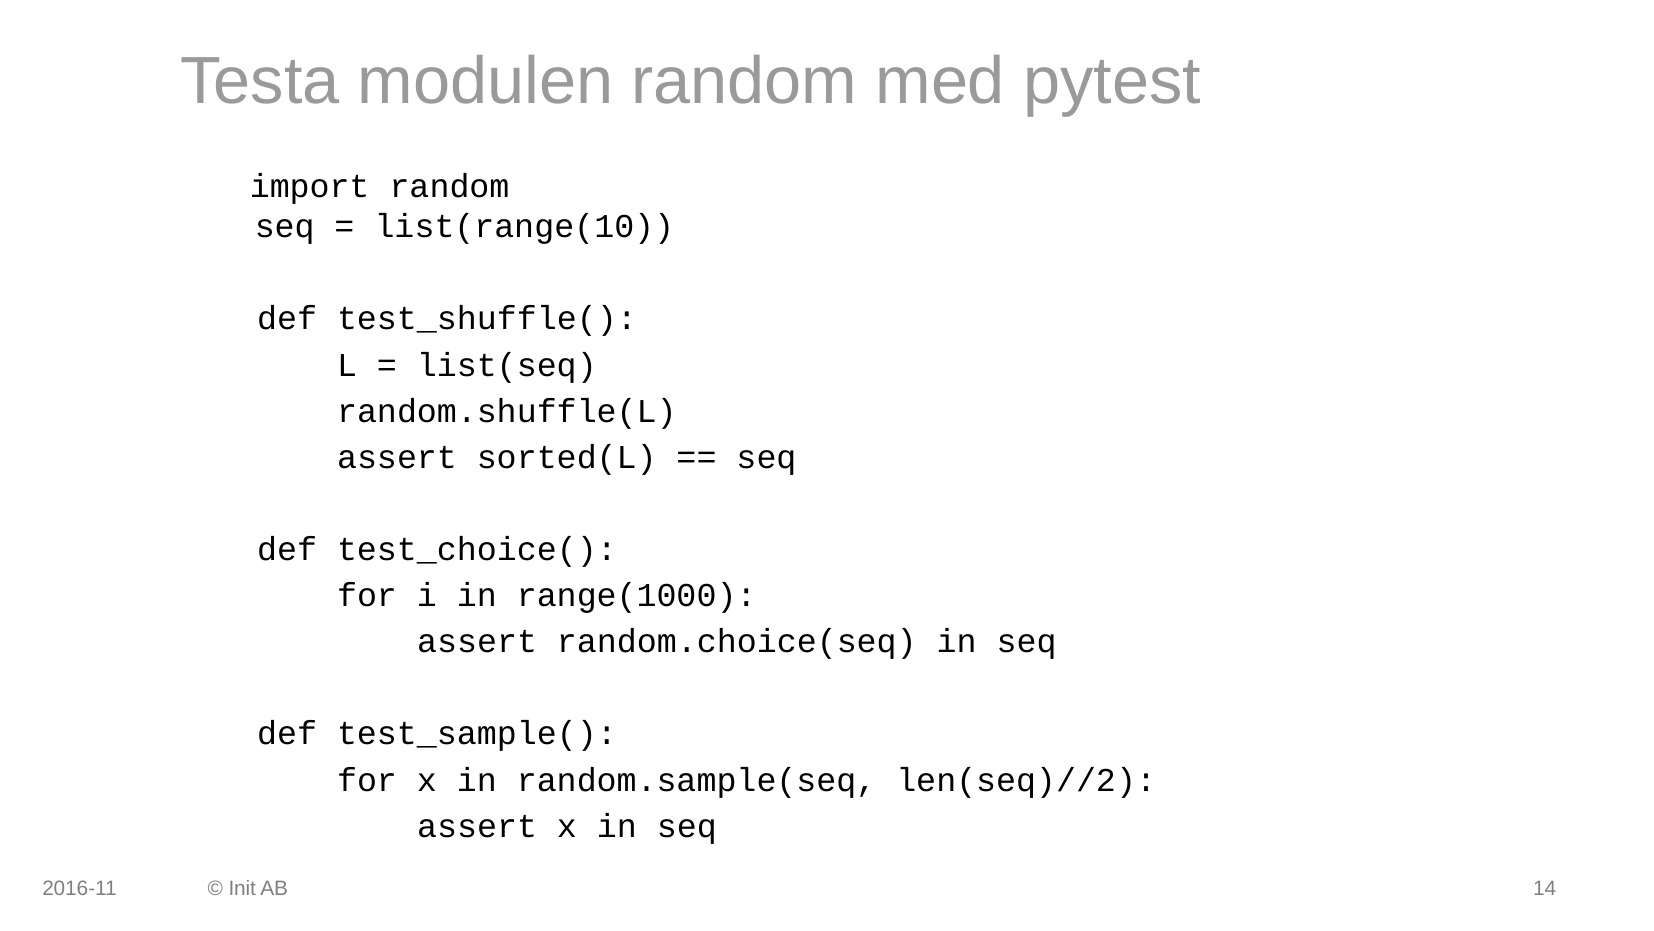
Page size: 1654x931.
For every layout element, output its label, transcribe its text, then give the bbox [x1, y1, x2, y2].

text_box 2016-11 [27, 857, 166, 908]
text_box Testa modulen random med pytest [165, 0, 1489, 125]
text_box import random seq = list(range(10)) def test_shuffle(): L = list(seq) random.shuffle(L) assert sorted(L) == seq def test_choice(): for i in range(1000): assert random.choice(seq) in seq def test_sample(): for x in random.sample(seq, len(seq)//2): assert x in seq [165, 156, 1489, 847]
text_box © Init AB [192, 857, 1461, 908]
text_box <nummer> [1488, 857, 1571, 908]
